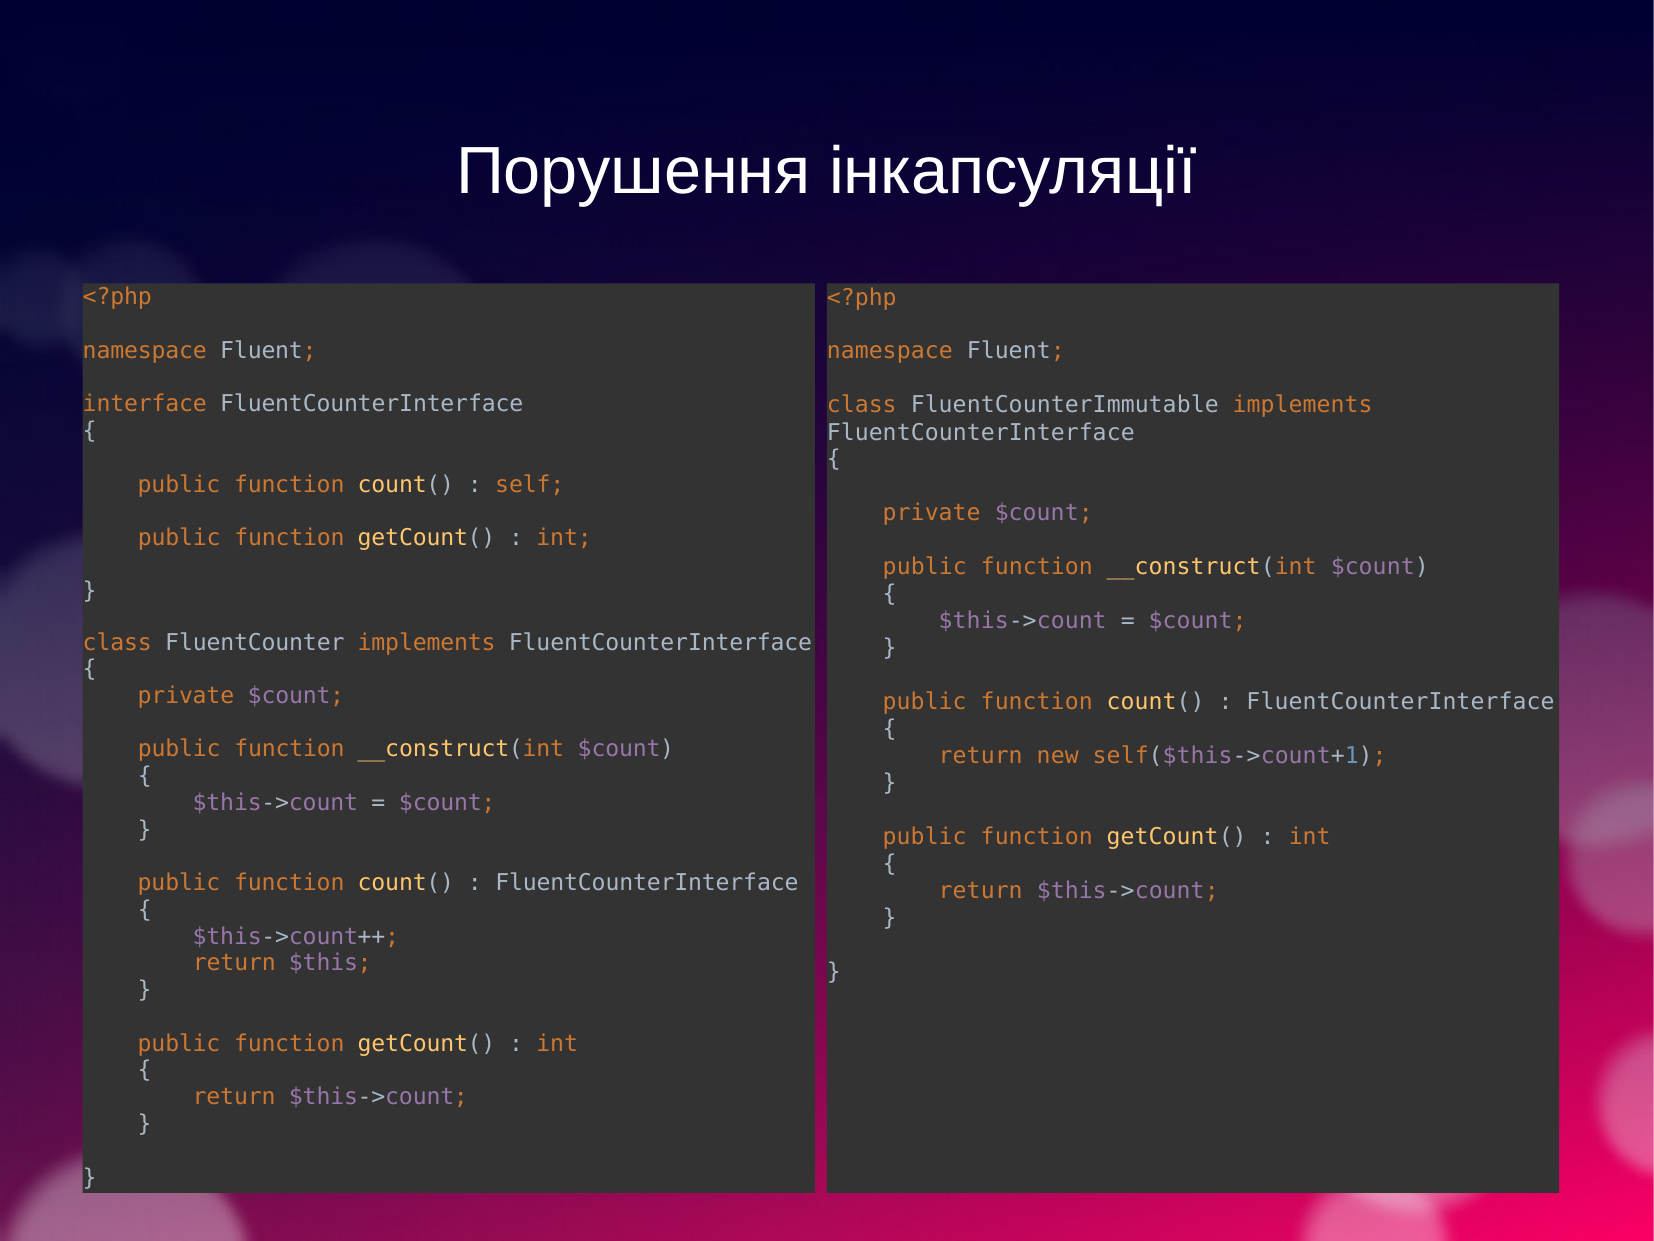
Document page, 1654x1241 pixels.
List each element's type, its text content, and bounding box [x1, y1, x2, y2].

list <?php namespace Fluent; interface FluentCounterInterface { public function count() : self; public function getCount() : int; } class FluentCounter implements FluentCounterInterface { private $count; public function __construct(int $count) { $this->count = $count; } public function count() : FluentCounterInterface { $this->count++; return $this; } public function getCount() : int { return $this->count; } } [82, 283, 815, 1193]
picture [0, 0, 1654, 1241]
title Порушення інкапсуляції [82, 67, 1571, 275]
list <?php namespace Fluent; class FluentCounterImmutable implements FluentCounterInterface { private $count; public function __construct(int $count) { $this->count = $count; } public function count() : FluentCounterInterface { return new self($this->count+1); } public function getCount() : int { return $this->count; } } [826, 283, 1560, 1193]
